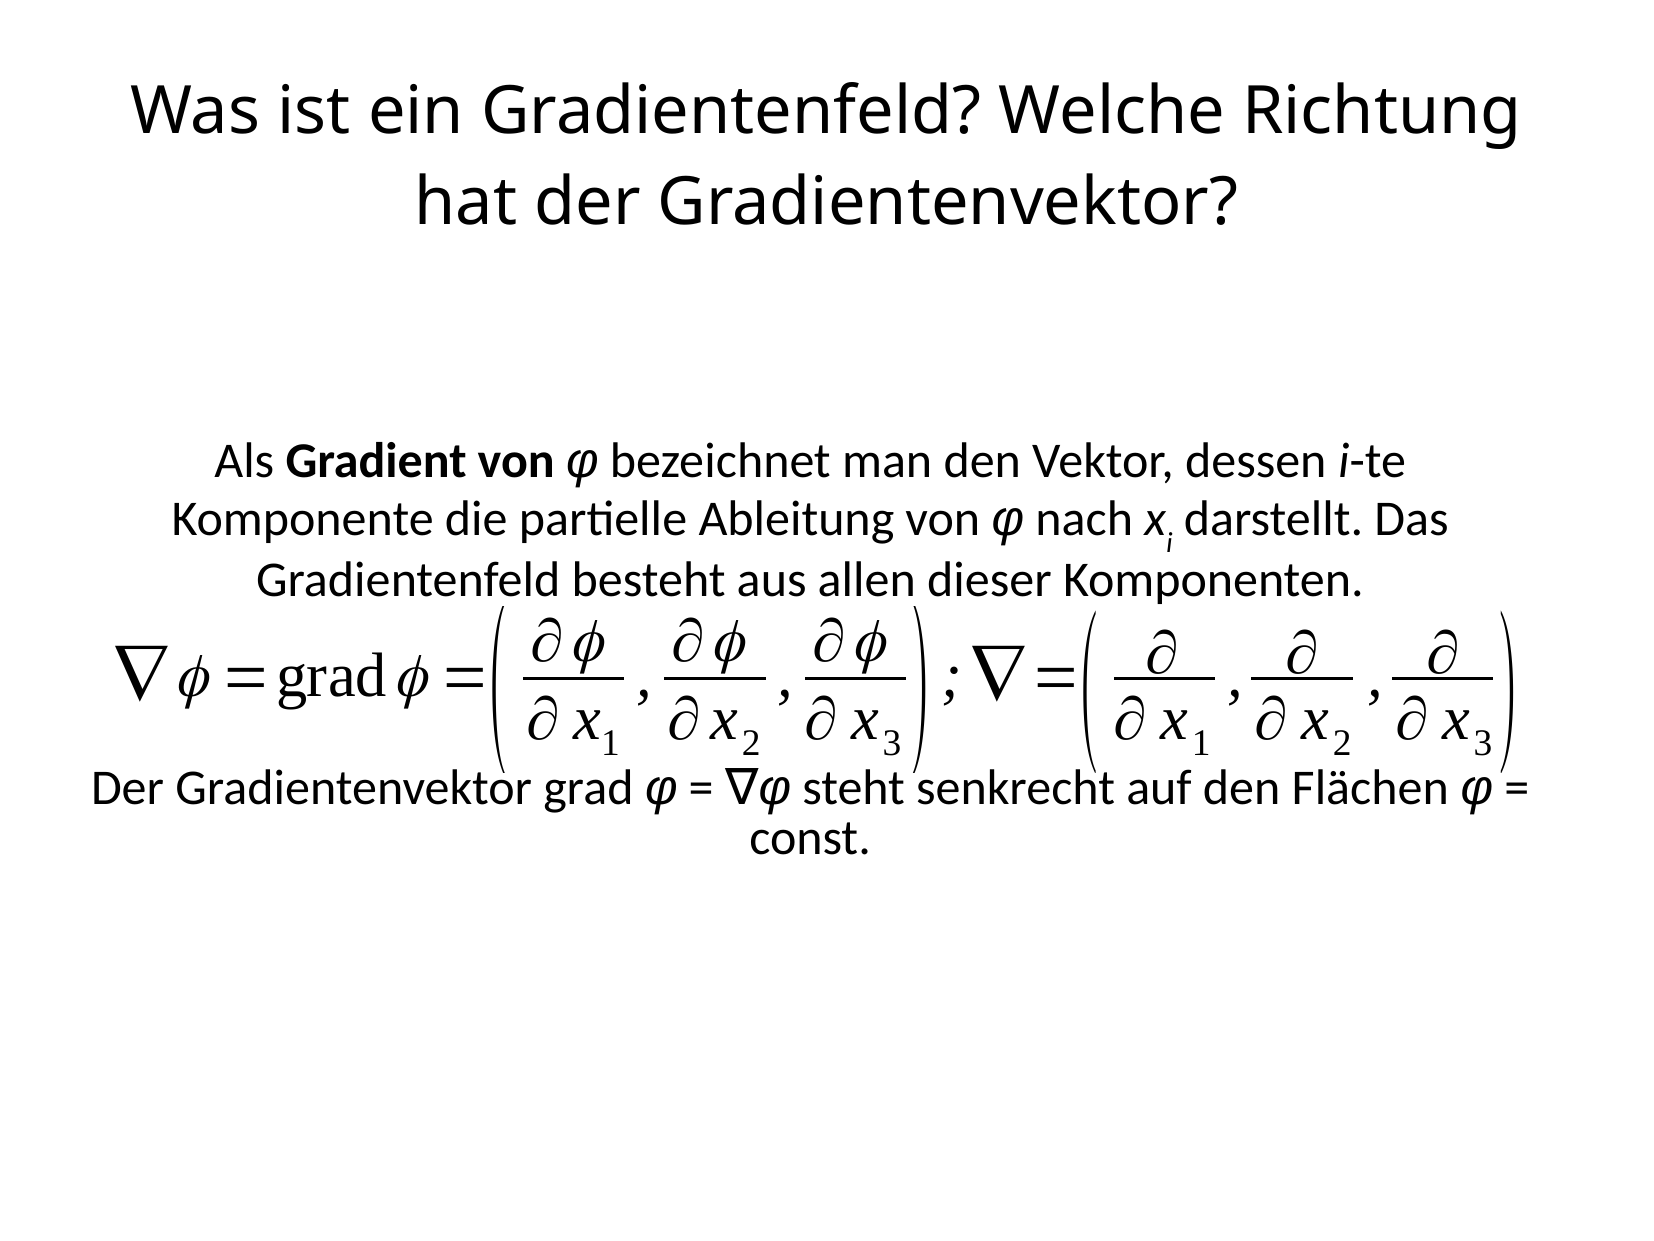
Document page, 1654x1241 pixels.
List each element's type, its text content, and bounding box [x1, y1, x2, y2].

subtitle Als Gradient von φ bezeichnet man den Vektor, dessen i-te Komponente die partielle Ableitung von φ nach xi darstellt. Das Gradientenfeld besteht aus allen dieser Komponenten. Der Gradientenvektor grad φ = ∇φ steht senkrecht auf den Flächen φ = const. [82, 290, 1538, 1010]
title Was ist ein Gradientenfeld? Welche Richtung hat der Gradientenvektor? [82, 49, 1571, 257]
chart [96, 606, 1543, 773]
